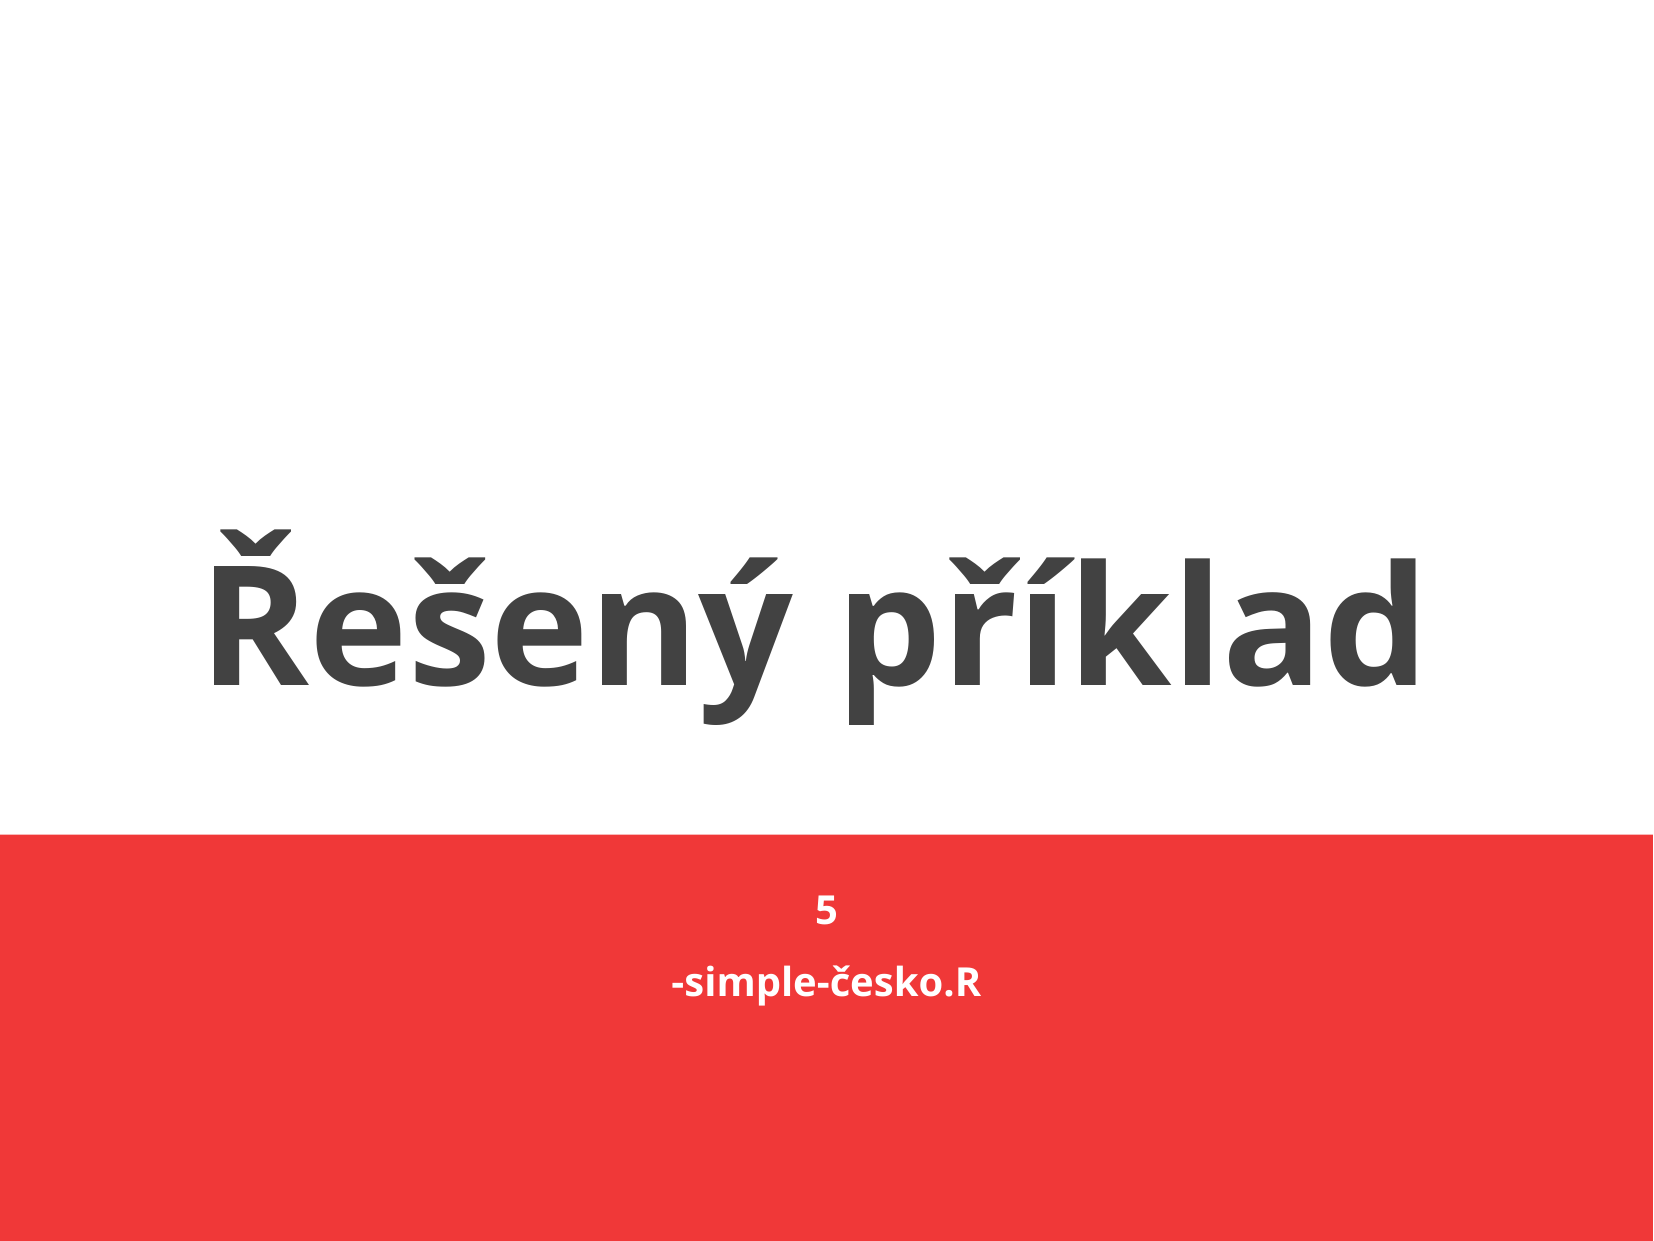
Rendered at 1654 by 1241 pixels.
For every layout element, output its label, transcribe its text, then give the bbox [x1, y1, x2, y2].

list 5 -simple-česko.R [82, 881, 1571, 1010]
title Řešený příklad [70, 517, 1559, 725]
